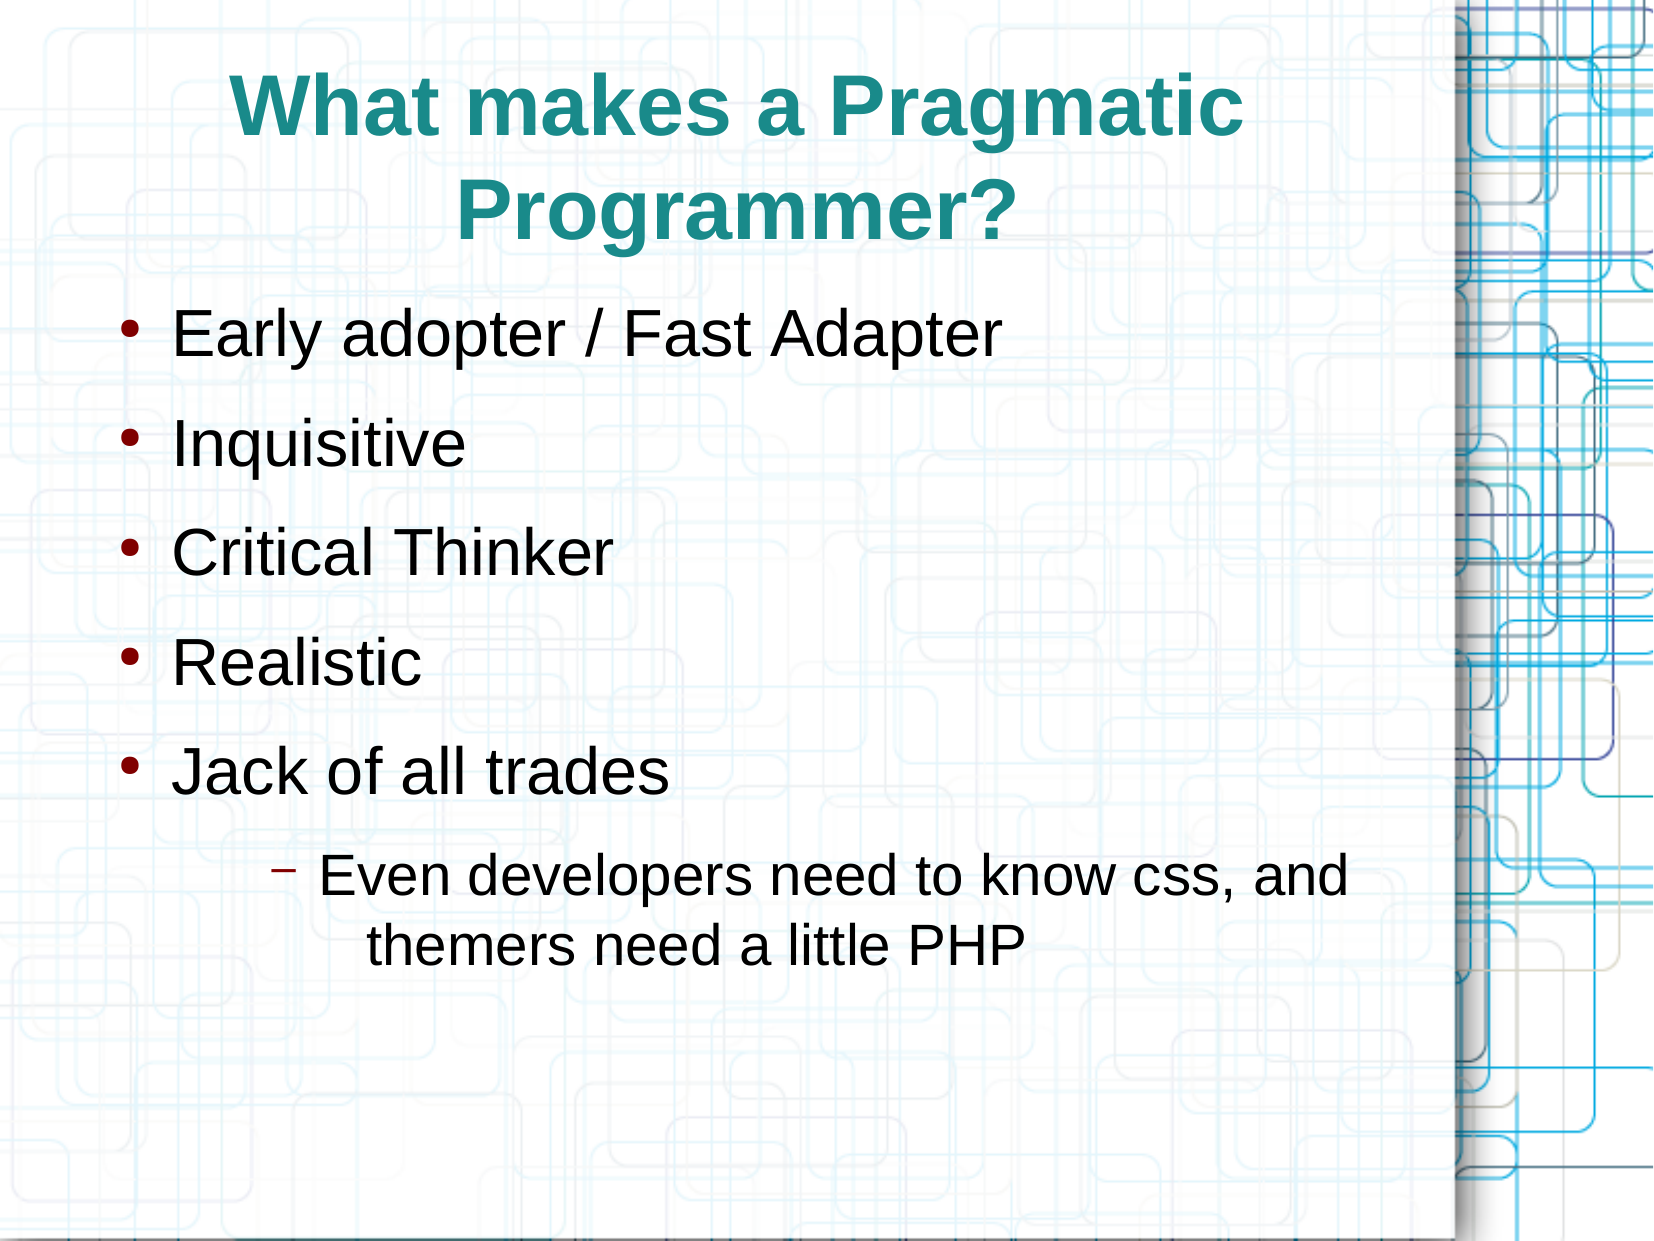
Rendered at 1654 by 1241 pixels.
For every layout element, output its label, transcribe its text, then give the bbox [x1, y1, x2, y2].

picture [0, 0, 1654, 1241]
title What makes a Pragmatic Programmer? [58, 49, 1417, 257]
list Early adopter / Fast Adapter Inquisitive Critical Thinker Realistic Jack of all trades Even developers need to know css, and themers need a little PHP [82, 290, 1417, 1109]
